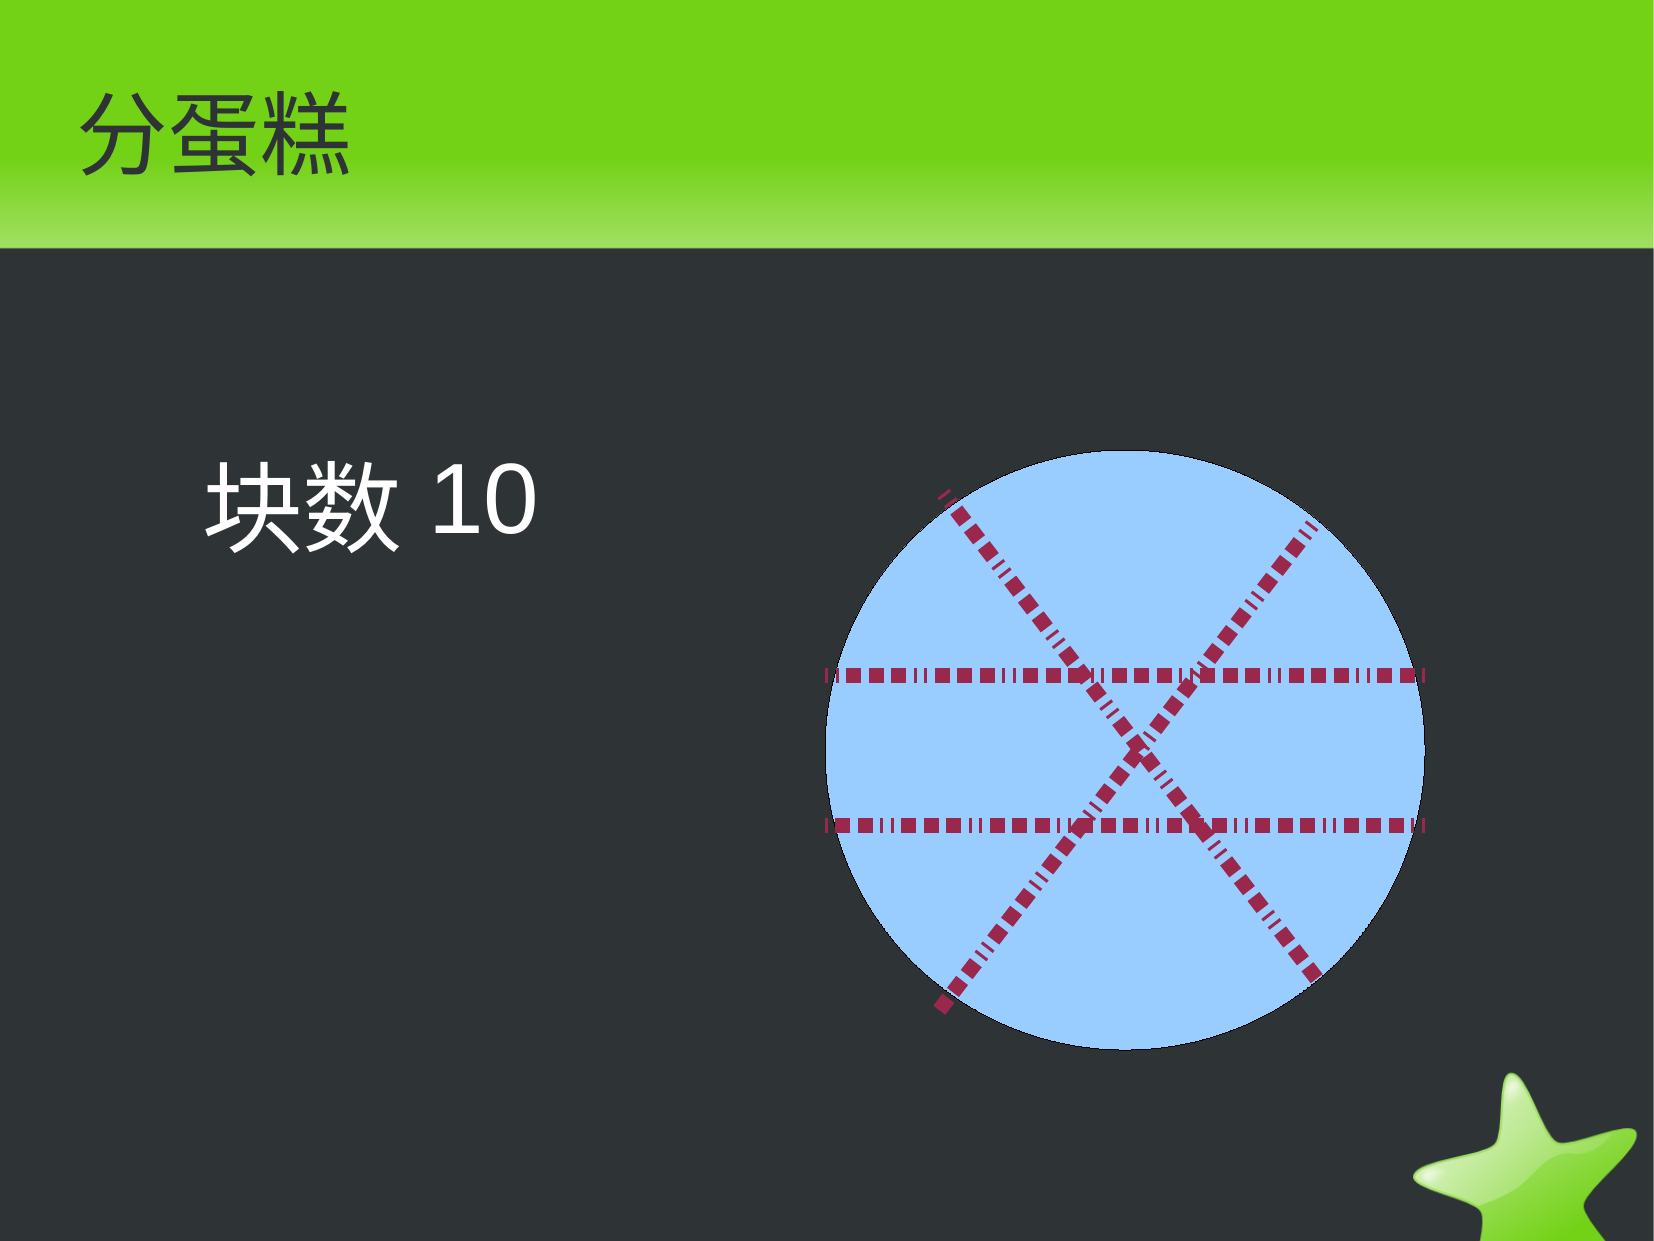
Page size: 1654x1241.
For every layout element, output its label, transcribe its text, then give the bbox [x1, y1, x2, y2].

text_box <number> [413, 435, 899, 563]
text_box [825, 450, 1426, 1051]
picture [0, 0, 1654, 1241]
text_box 块数 [187, 431, 418, 563]
title 分蛋糕 [76, 29, 1565, 237]
